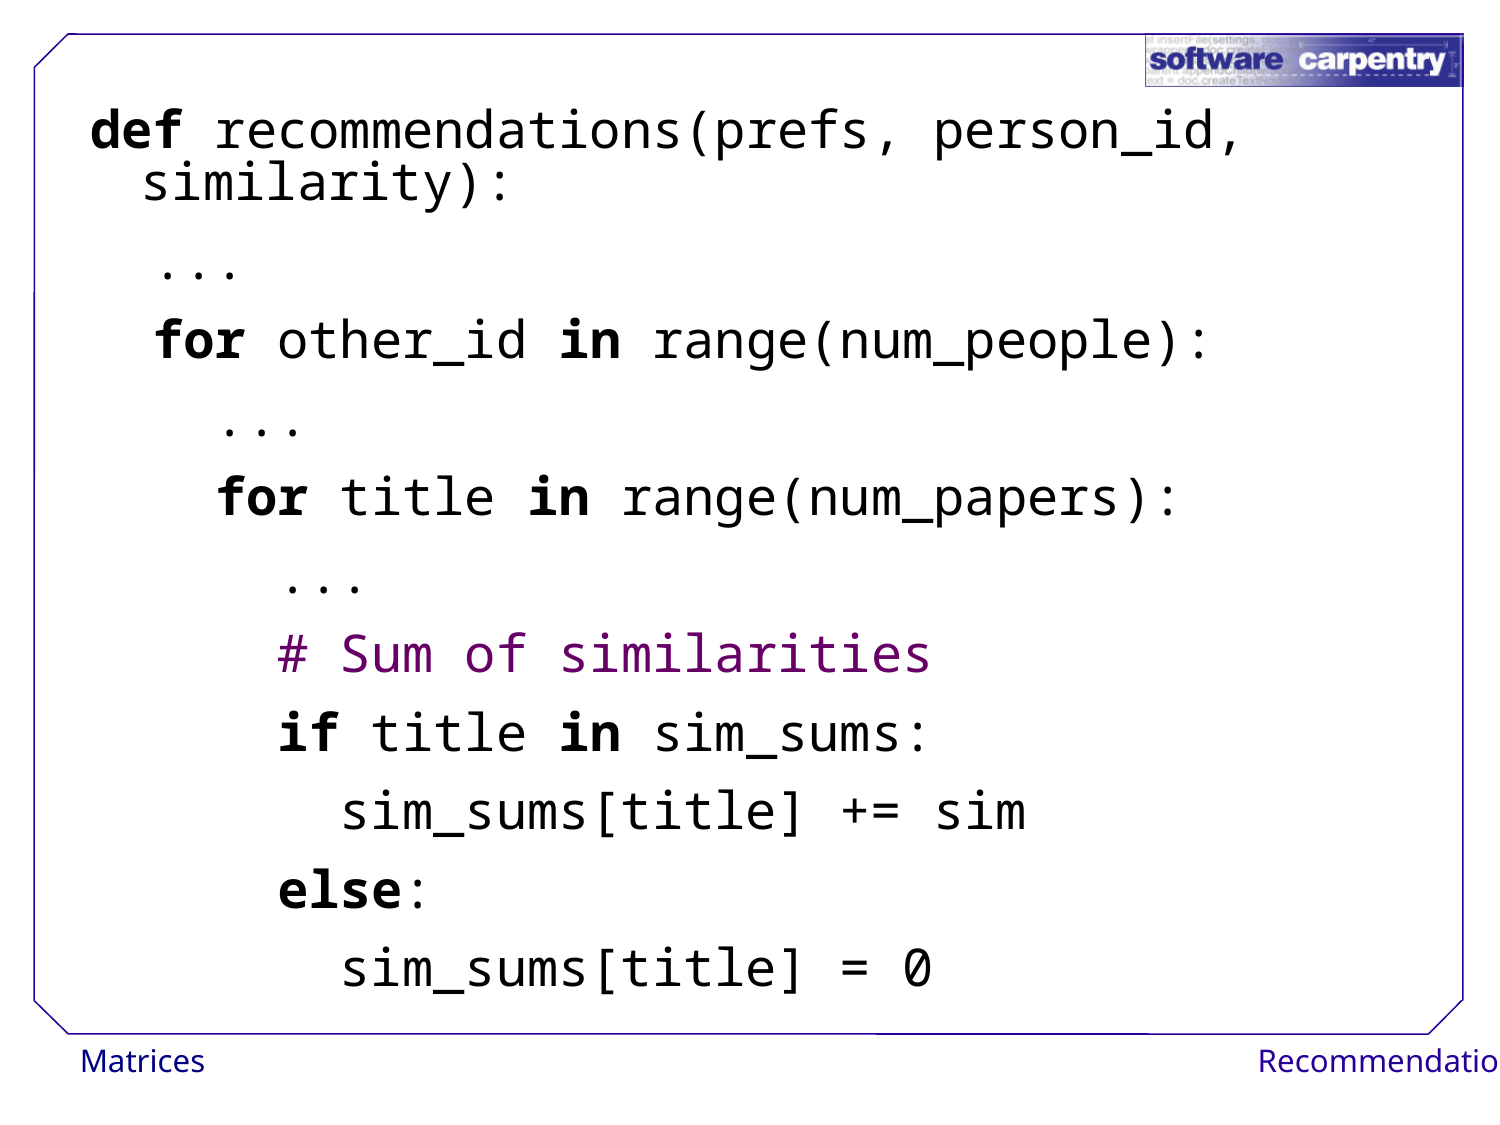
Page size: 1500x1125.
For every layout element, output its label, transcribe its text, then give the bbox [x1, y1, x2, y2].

list def recommendations(prefs, person_id, similarity): ... for other_id in range(num_people): ... for title in range(num_papers): ... # Sum of similarities if title in sim_sums: sim_sums[title] += sim else: sim_sums[title] = 0 [75, 99, 1426, 1001]
picture [1145, 33, 1464, 87]
